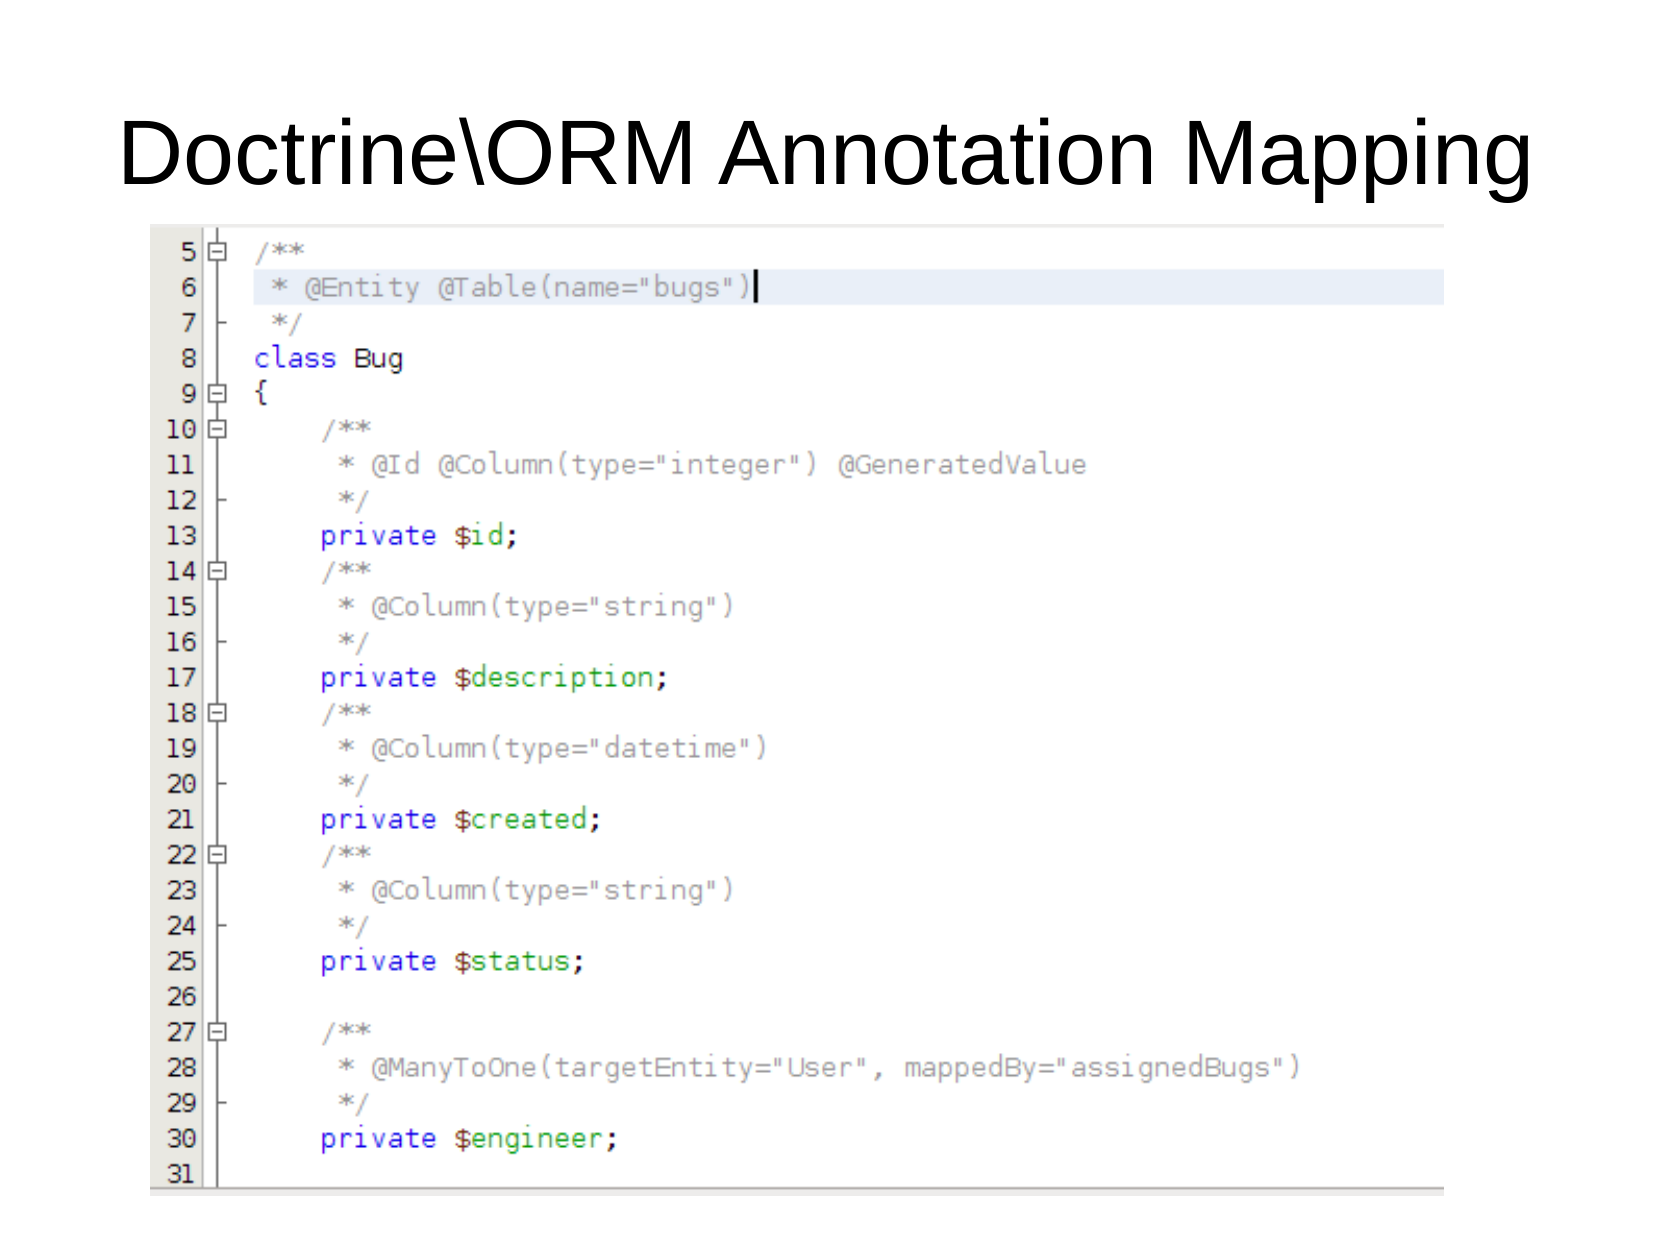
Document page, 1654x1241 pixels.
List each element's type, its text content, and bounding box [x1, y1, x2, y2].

picture [150, 224, 1444, 1196]
title Doctrine\ORM Annotation Mapping [82, 49, 1571, 257]
